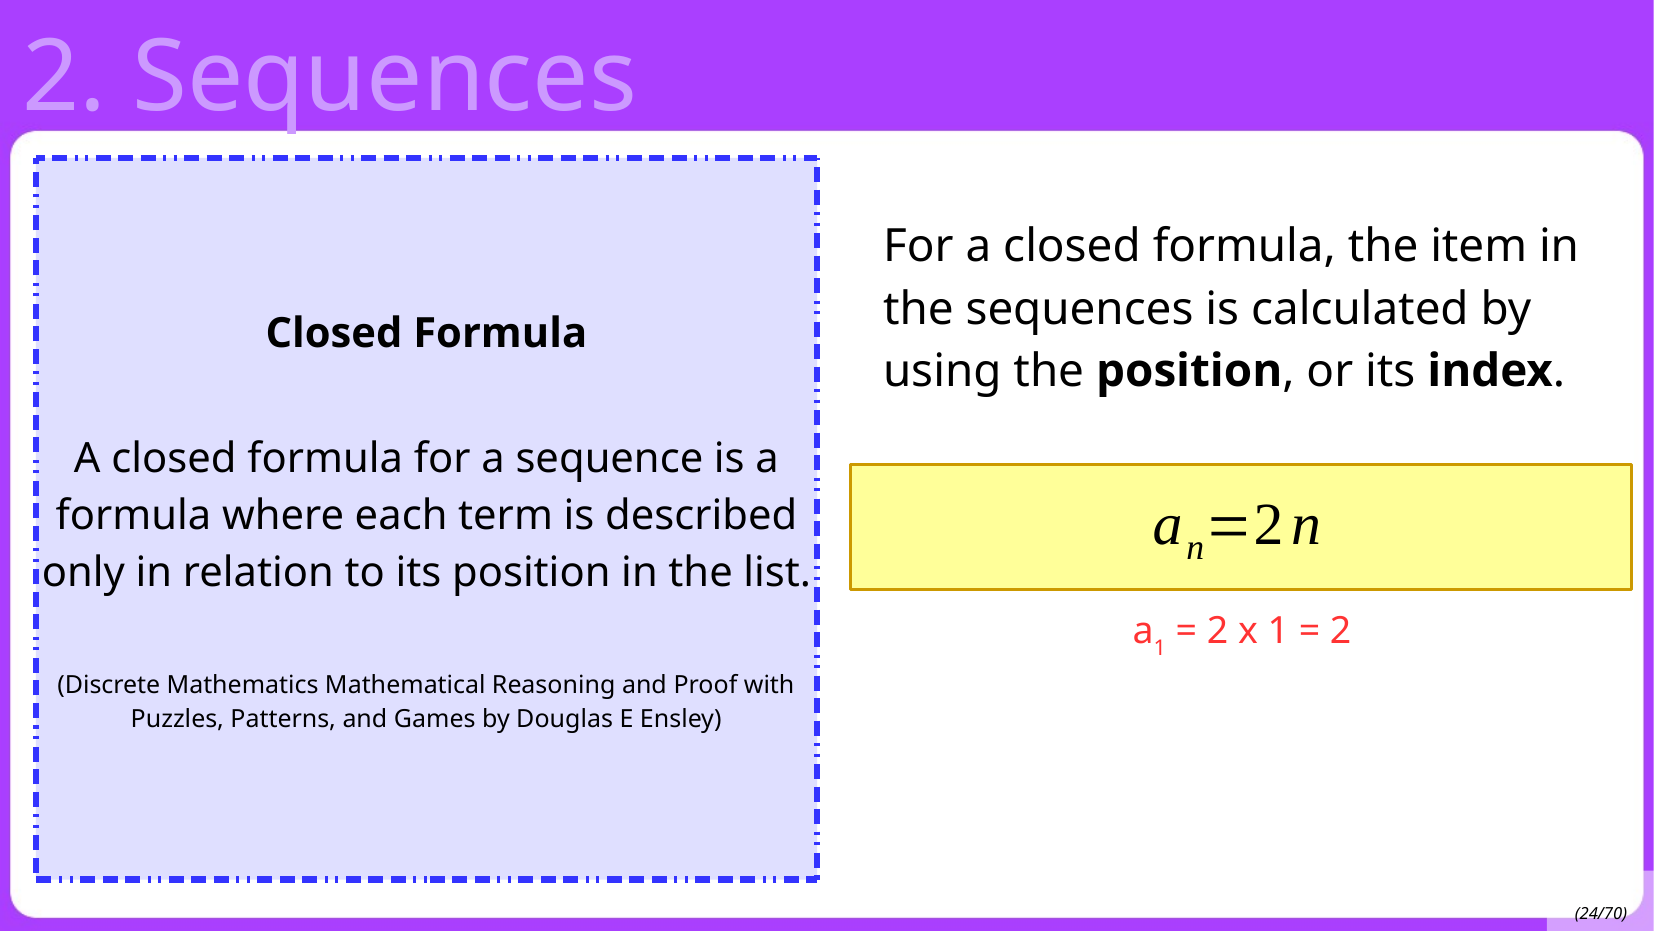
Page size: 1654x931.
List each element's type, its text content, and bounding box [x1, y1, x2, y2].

picture [0, 0, 1654, 931]
text_box Closed Formula A closed formula for a sequence is a formula where each term is described only in relation to its position in the list. (Discrete Mathematics Mathematical Reasoning and Proof with Puzzles, Patterns, and Games by Douglas E Ensley) [35, 157, 818, 880]
text_box [850, 464, 1632, 590]
text_box For a closed formula, the item in the sequences is calculated by using the position, or its index. [839, 221, 1624, 392]
text_box a1 = 2 x 1 = 2 a2 = 2 x 2 = 4 a3 = 2 x 3 = 6 a4 = 2 x 4 = 8 etc. [860, 602, 1624, 890]
title 2. Sequences [22, 13, 1511, 130]
text_box +2 [1624, 870, 1654, 877]
chart [1137, 492, 1338, 568]
text_box (<number>/70) [1546, 877, 1654, 931]
